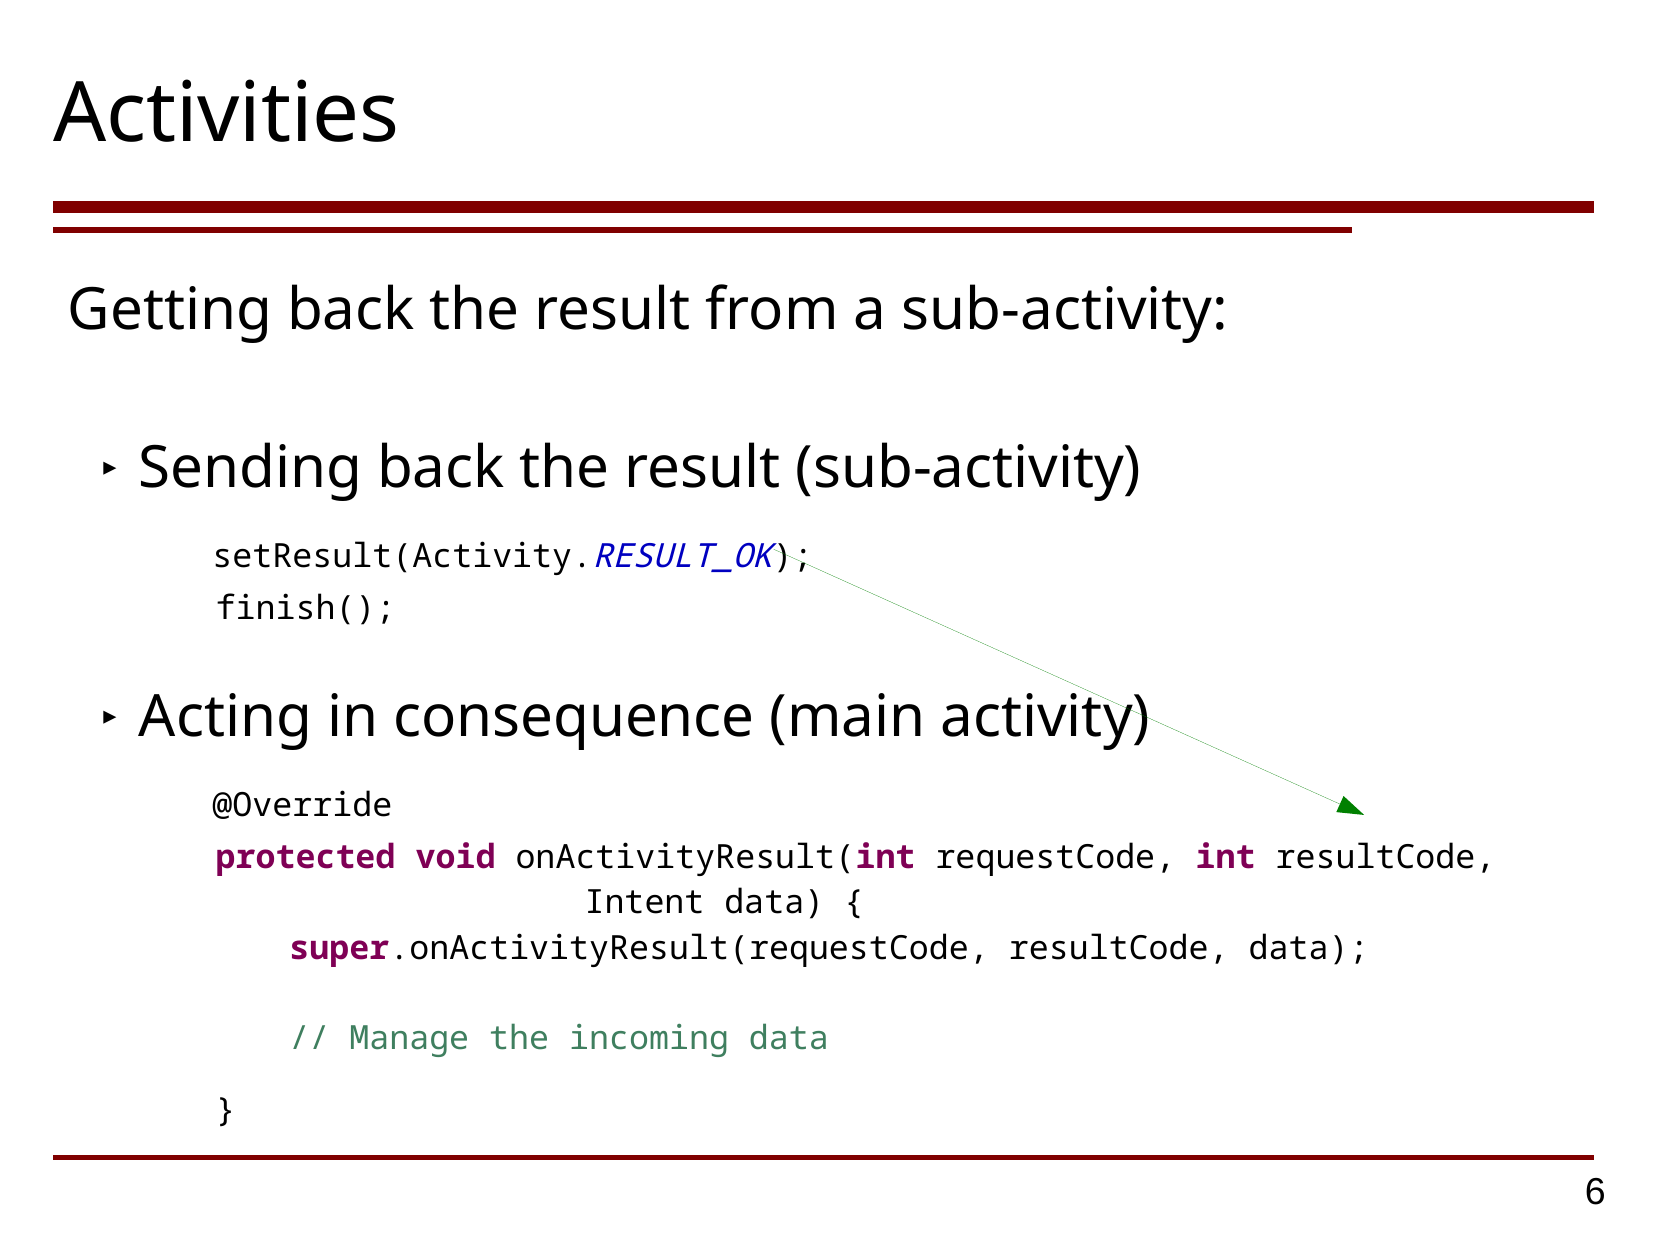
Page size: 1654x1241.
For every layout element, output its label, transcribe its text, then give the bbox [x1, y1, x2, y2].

text_box Getting back the result from a sub-activity: Sending back the result (sub-activity) setResult(Activity.RESULT_OK); finish(); Acting in consequence (main activity) @Override protected void onActivityResult(int requestCode, int resultCode, Intent data) { super.onActivityResult(requestCode, resultCode, data); // Manage the incoming data } [53, 259, 1530, 1115]
text_box <número> [35, 1163, 1654, 1221]
subtitle Activities [53, 48, 1542, 172]
